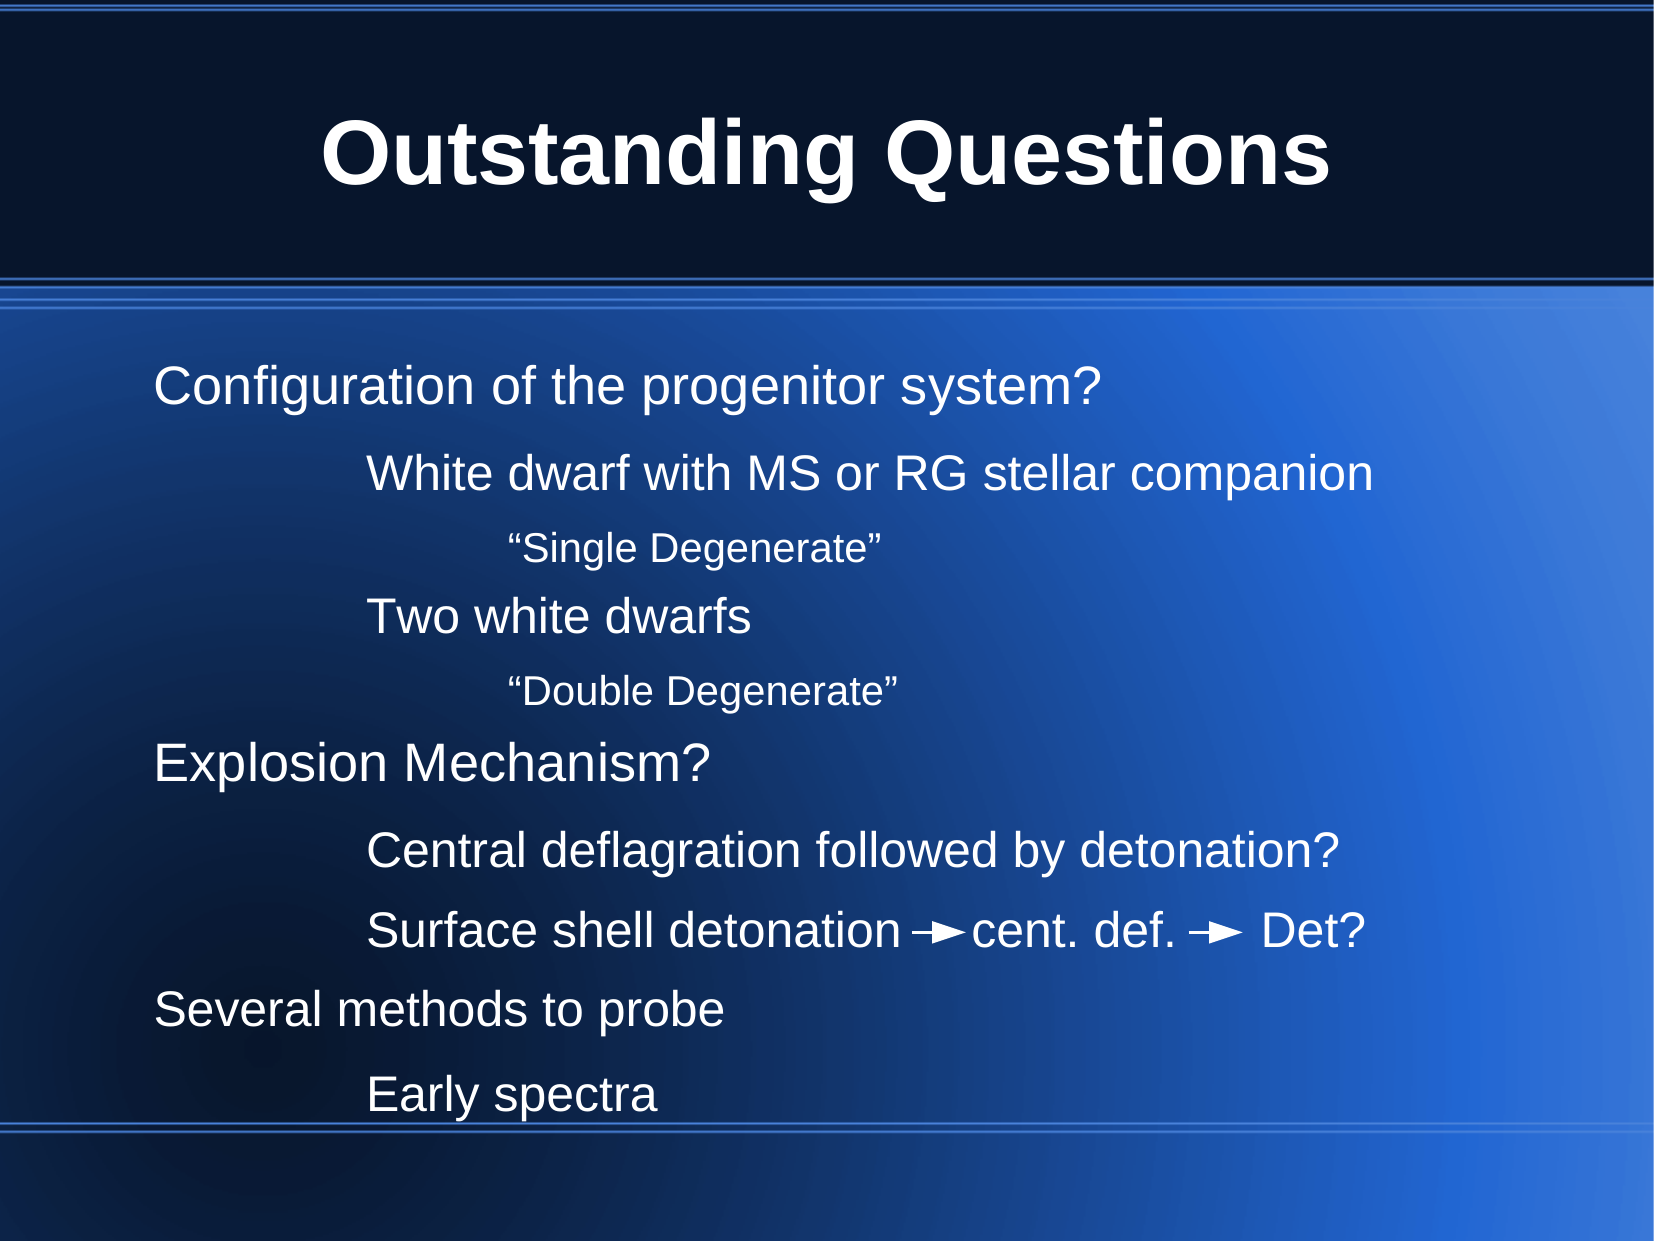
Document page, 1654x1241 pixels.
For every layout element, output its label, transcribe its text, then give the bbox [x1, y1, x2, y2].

list Configuration of the progenitor system? White dwarf with MS or RG stellar companion “Single Degenerate” Two white dwarfs “Double Degenerate” Explosion Mechanism? Central deflagration followed by detonation? Surface shell detonation cent. def. Det? Several methods to probe Early spectra [82, 355, 1571, 1123]
title Outstanding Questions [82, 49, 1571, 257]
picture [0, 0, 1654, 1241]
